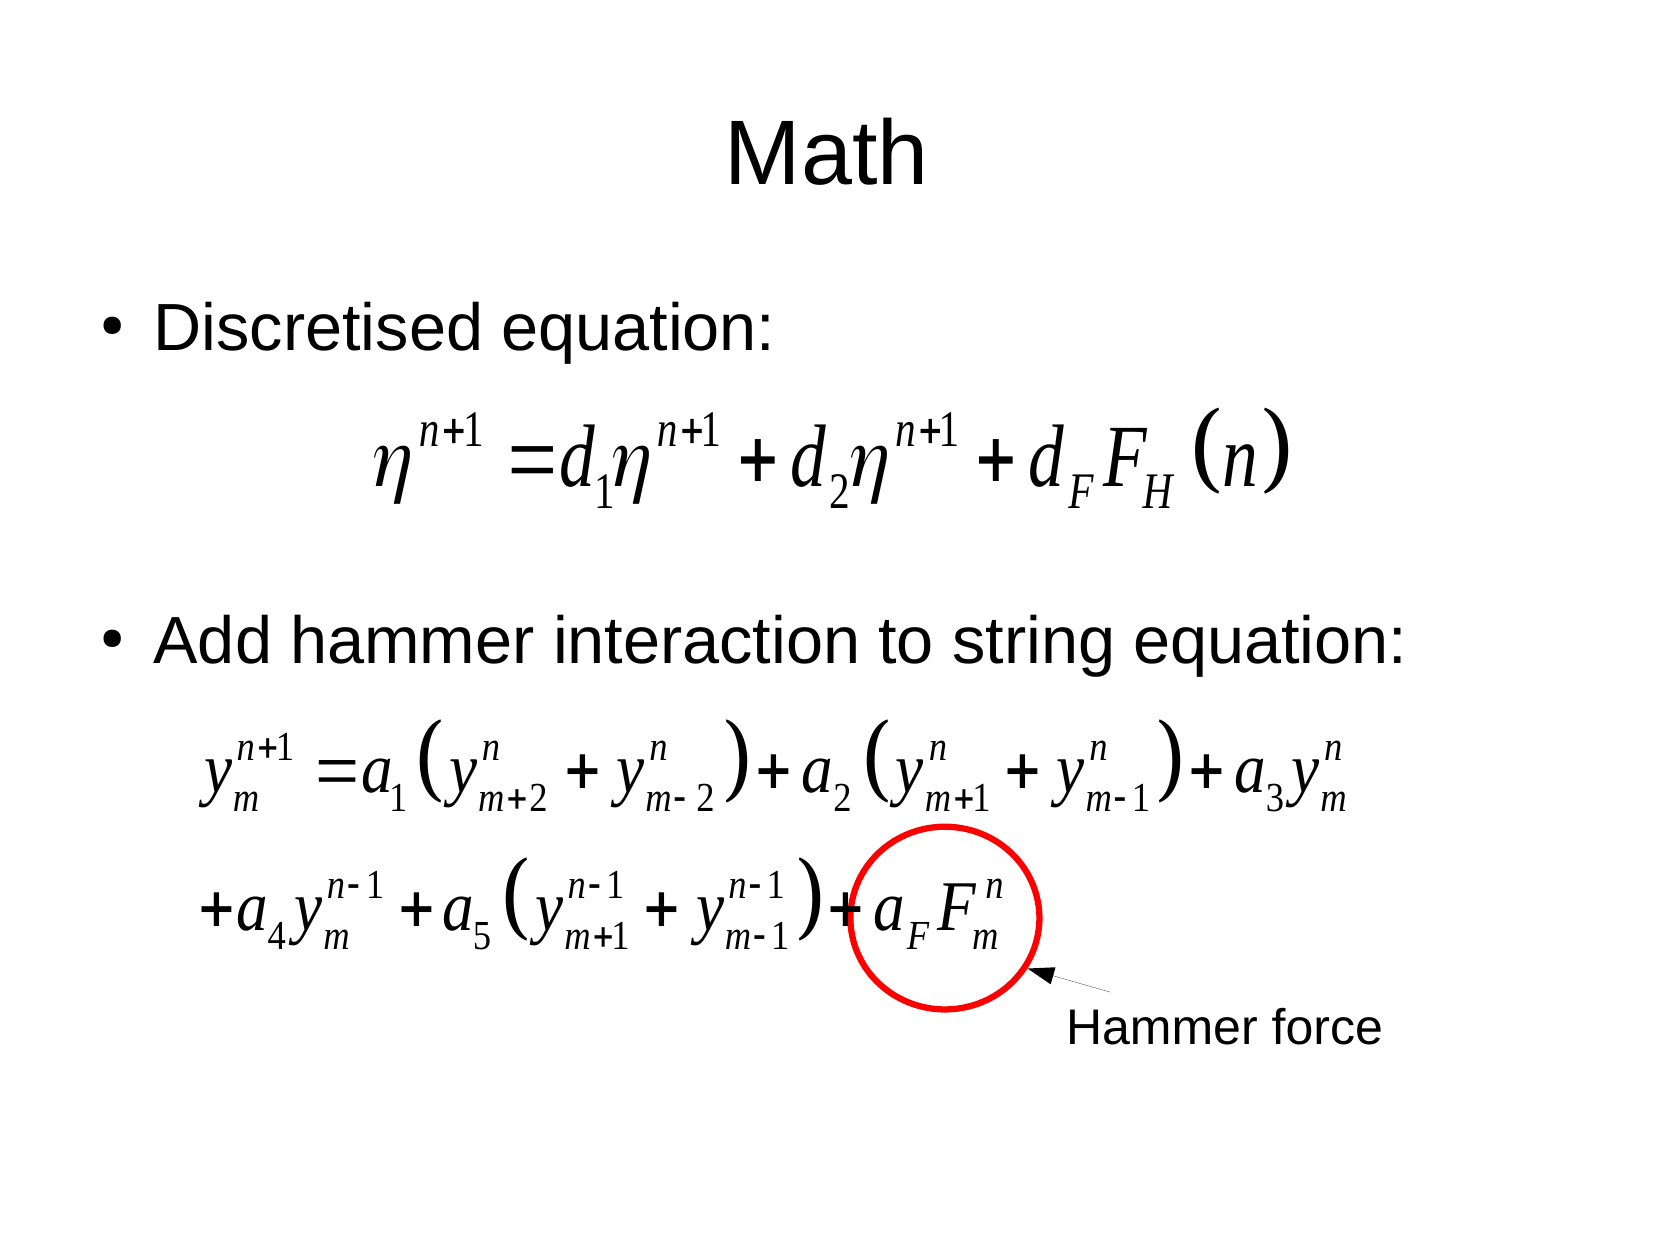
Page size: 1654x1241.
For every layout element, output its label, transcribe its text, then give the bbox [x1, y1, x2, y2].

chart [188, 707, 1359, 981]
title Math [82, 49, 1571, 257]
list Discretised equation: Add hammer interaction to string equation: [82, 290, 1571, 1010]
text_box Hammer force [1051, 992, 1524, 1063]
chart [366, 389, 1300, 538]
